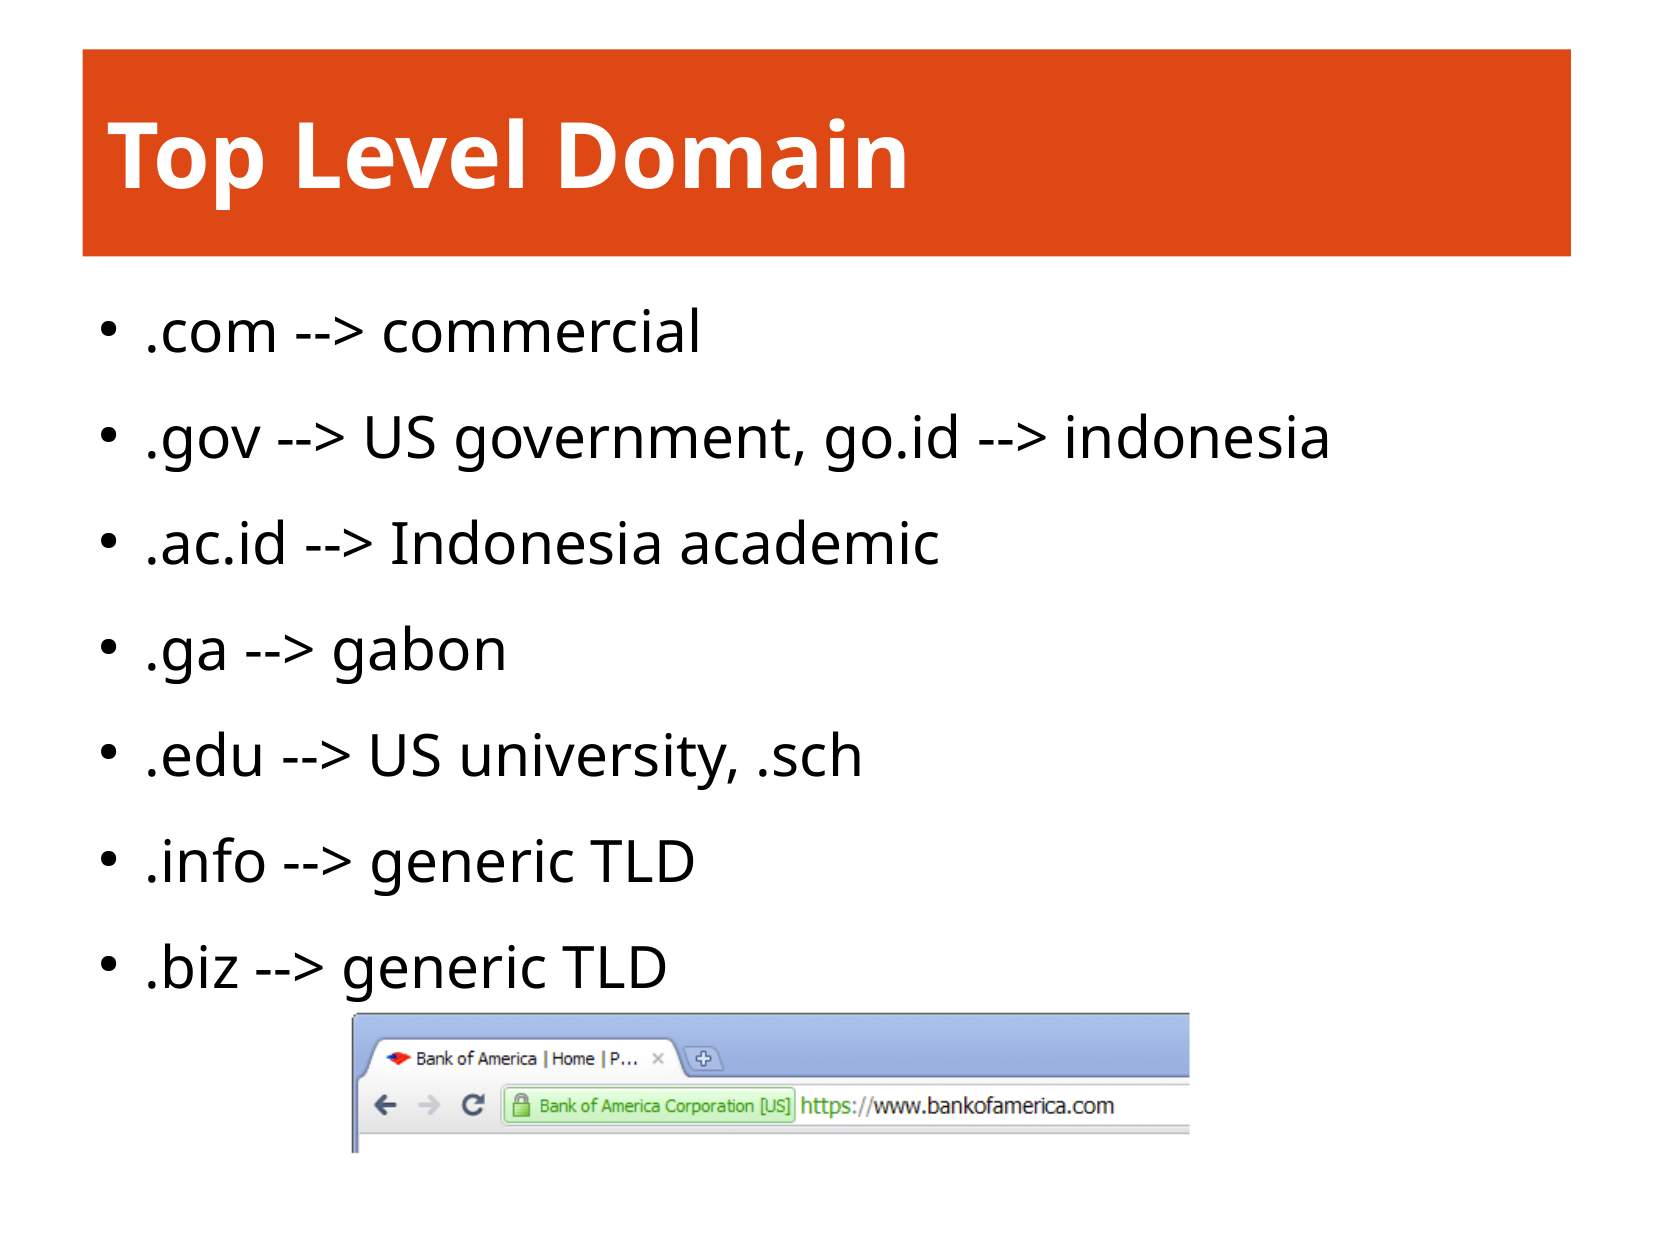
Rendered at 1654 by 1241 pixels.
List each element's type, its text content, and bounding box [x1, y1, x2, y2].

list .com --> commercial .gov --> US government, go.id --> indonesia .ac.id --> Indonesia academic .ga --> gabon .edu --> US university, .sch .info --> generic TLD .biz --> generic TLD [82, 290, 1571, 1010]
title Top Level Domain [82, 49, 1571, 257]
picture [349, 1010, 1193, 1158]
